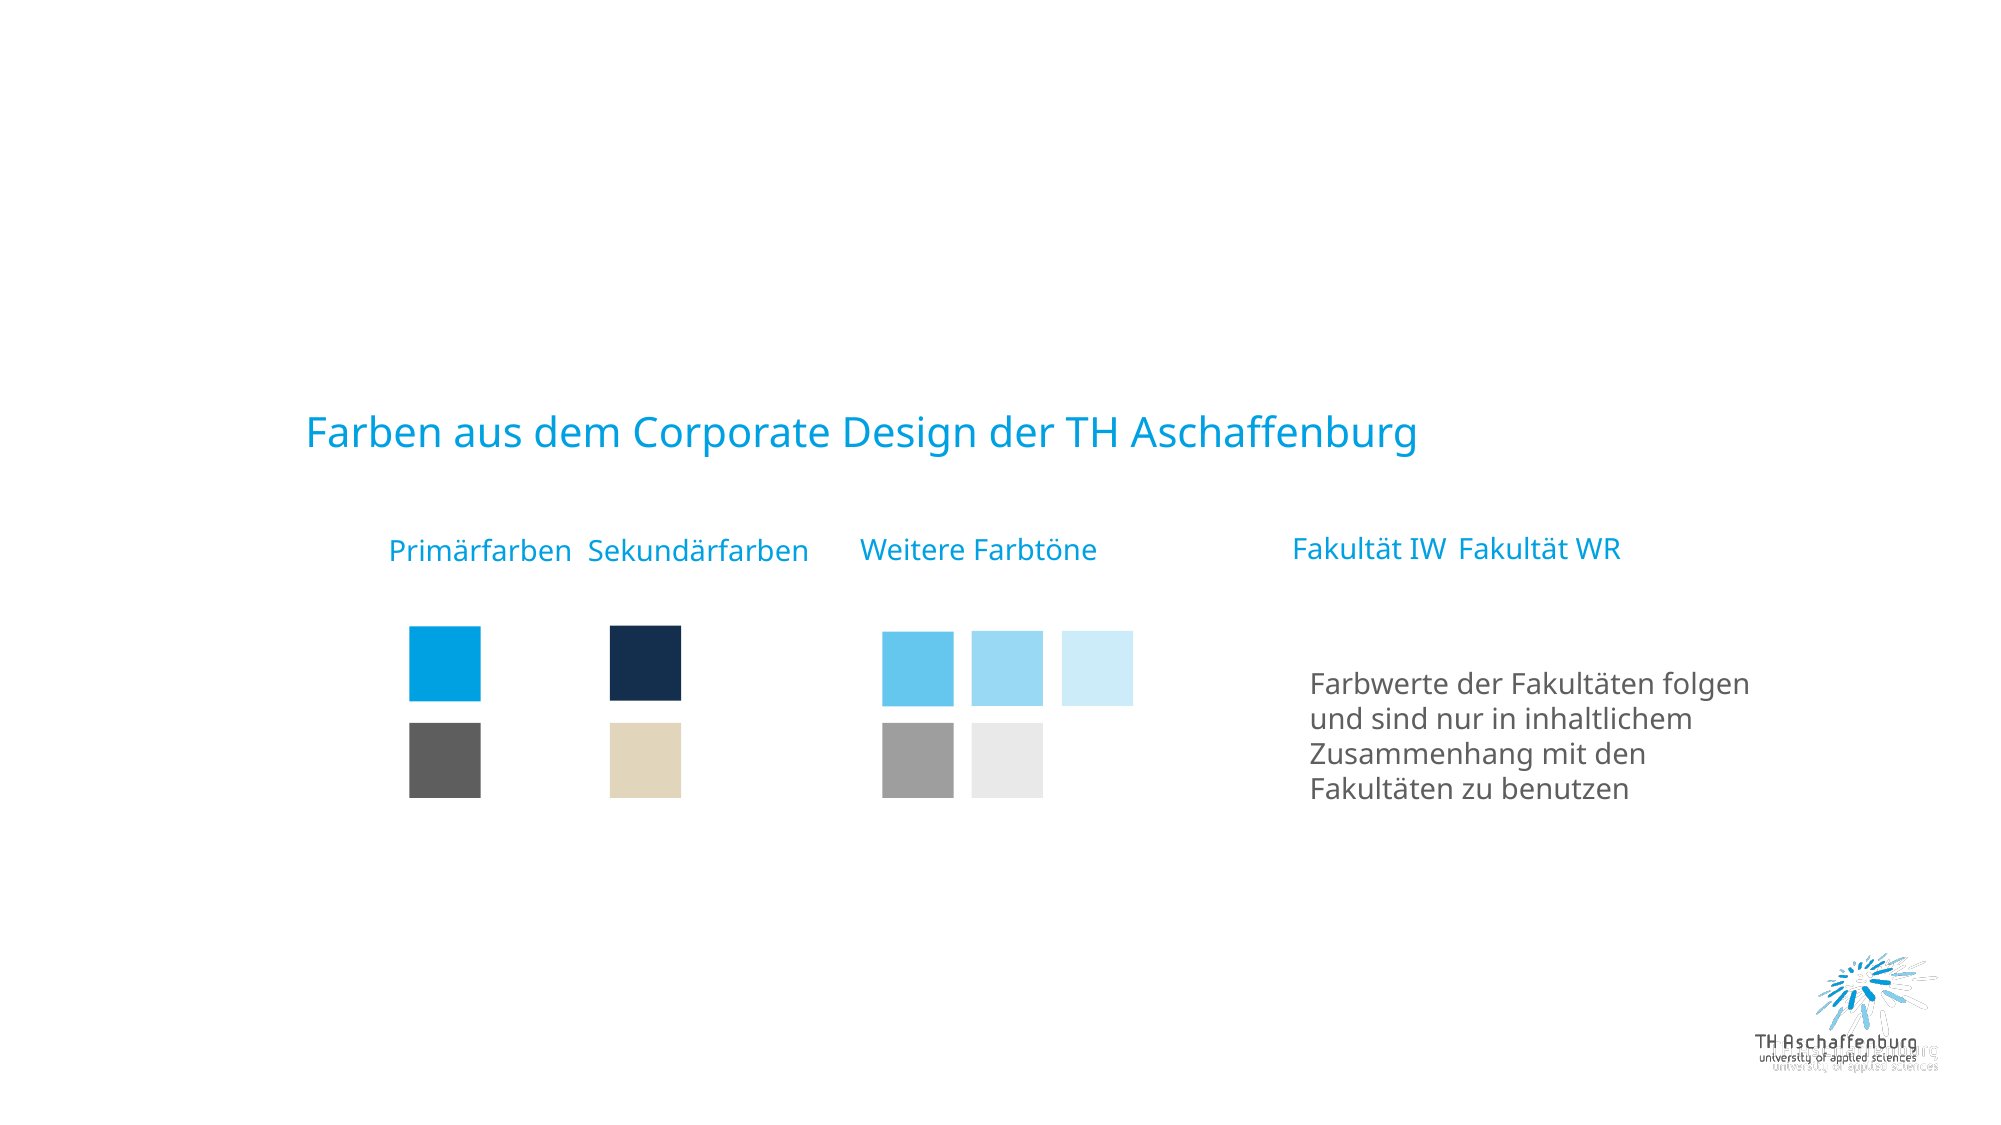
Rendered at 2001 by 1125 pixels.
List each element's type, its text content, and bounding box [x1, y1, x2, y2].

text_box [882, 722, 954, 798]
text_box [971, 630, 1043, 706]
text_box Farbwerte der Fakultäten folgen und sind nur in inhaltlichem Zusammenhang mit den Fakultäten zu benutzen [1294, 657, 1766, 813]
text_box [409, 722, 481, 798]
text_box [609, 722, 682, 798]
text_box Sekundärfarben [573, 525, 825, 575]
text_box [409, 626, 481, 702]
text_box Primärfarben [373, 524, 588, 575]
text_box Fakultät IW [1277, 522, 1462, 573]
text_box [609, 625, 682, 701]
text_box Farben aus dem Corporate Design der TH Aschaffenburg [290, 397, 1434, 463]
text_box Fakultät WR [1462, 522, 1637, 573]
picture [1755, 953, 1938, 1073]
text_box Weitere Farbtöne [845, 523, 1113, 574]
text_box [971, 722, 1043, 798]
text_box [882, 631, 954, 707]
text_box [1061, 630, 1134, 706]
